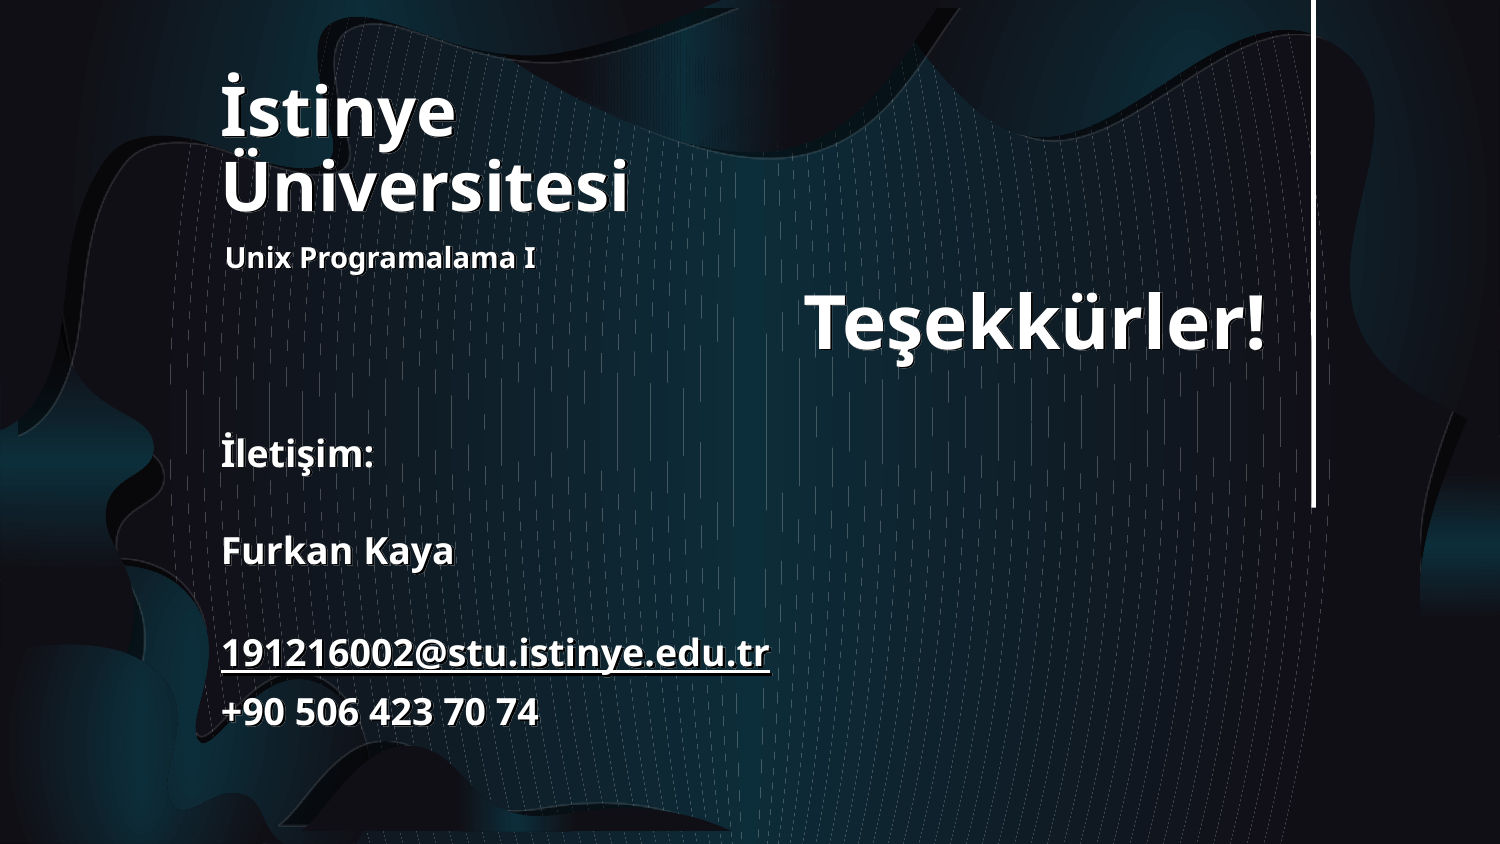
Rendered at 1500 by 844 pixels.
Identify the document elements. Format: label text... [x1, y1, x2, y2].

subtitle Teşekkürler! [768, 278, 1279, 398]
subtitle İletişim: Furkan Kaya 191216002@stu.istinye.edu.tr +90 506 423 70 74 [209, 429, 855, 469]
text_box Unix Programalama I [209, 224, 878, 303]
title İstinye Üniversitesi [209, 141, 769, 224]
